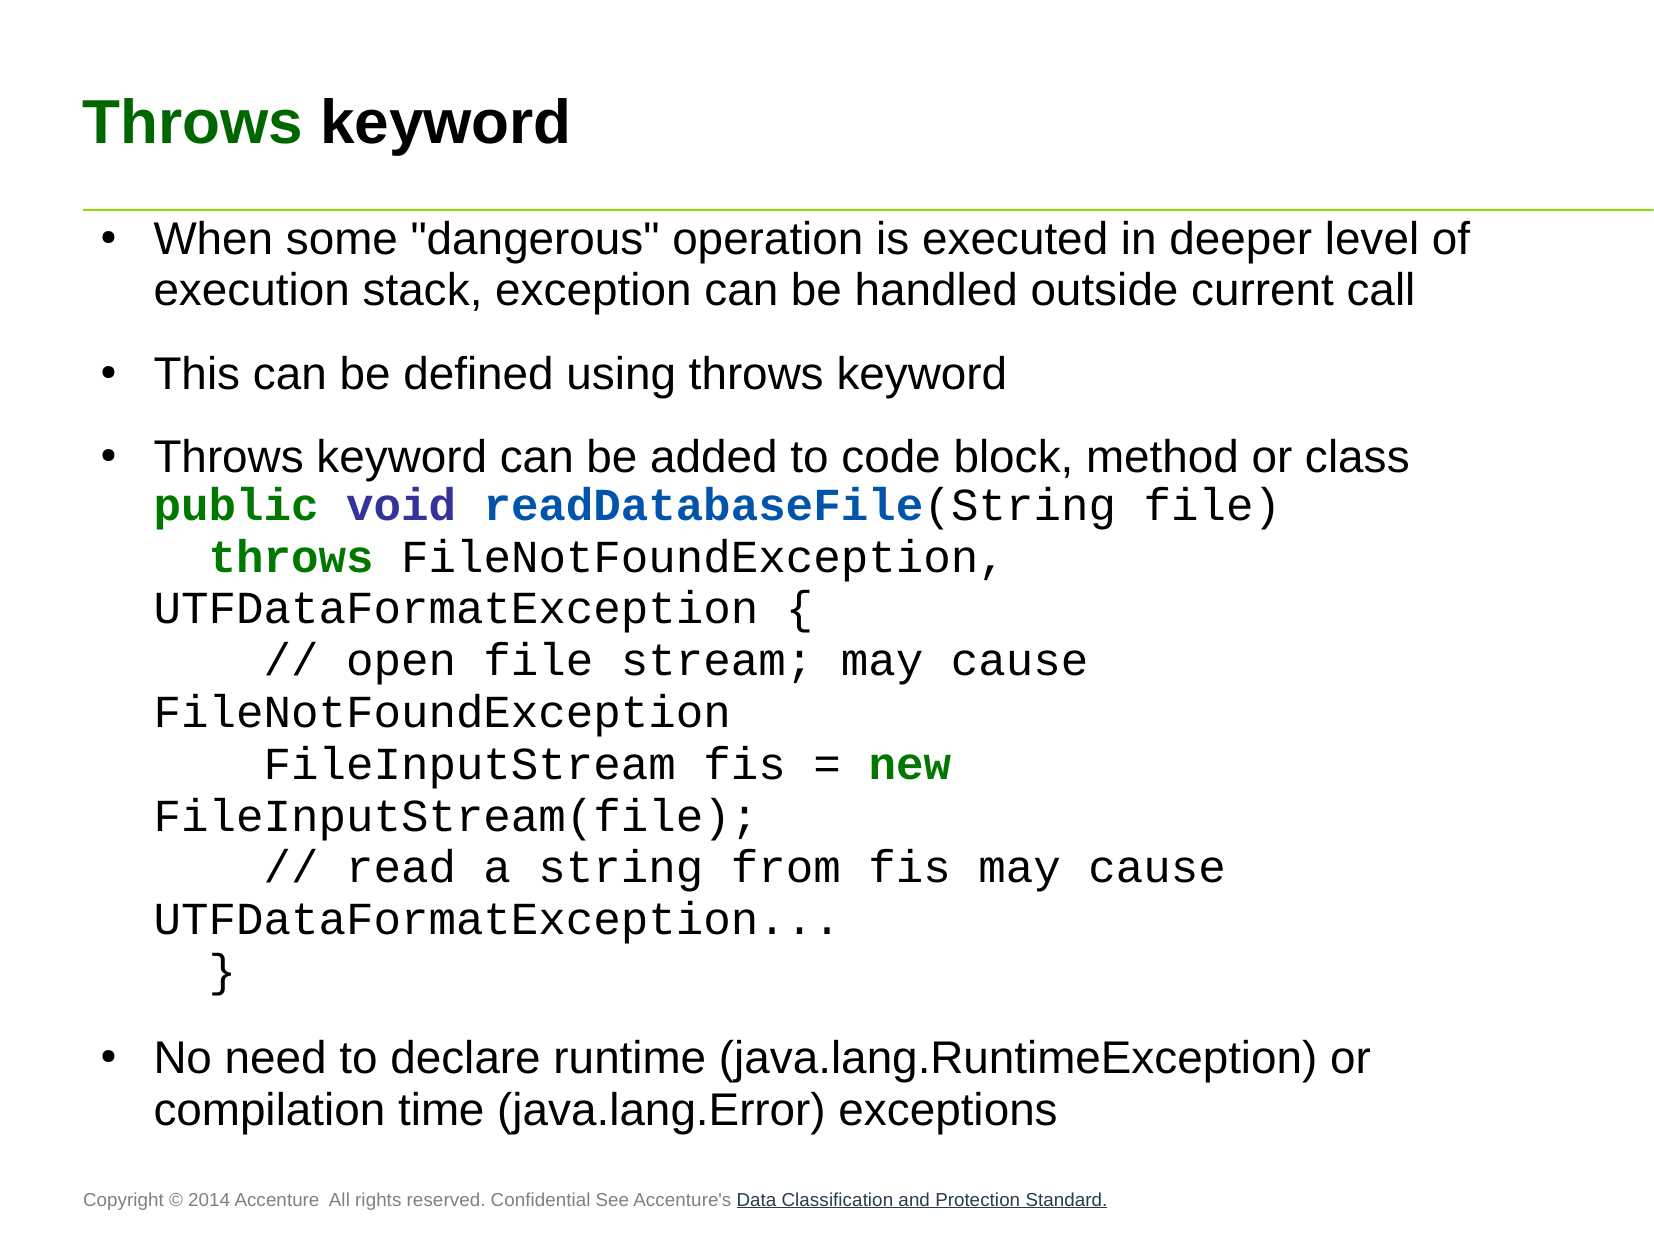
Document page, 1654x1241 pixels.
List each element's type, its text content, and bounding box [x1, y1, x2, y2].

title Throws keyword [82, 49, 1571, 196]
list When some "dangerous" operation is executed in deeper level of execution stack, exception can be handled outside current call This can be defined using throws keyword Throws keyword can be added to code block, method or class public void readDatabaseFile(String file) throws FileNotFoundException, UTFDataFormatException { // open file stream; may cause FileNotFoundException FileInputStream fis = new FileInputStream(file); // read a string from fis may cause UTFDataFormatException... } No need to declare runtime (java.lang.RuntimeException) or compilation time (java.lang.Error) exceptions [82, 212, 1538, 1193]
